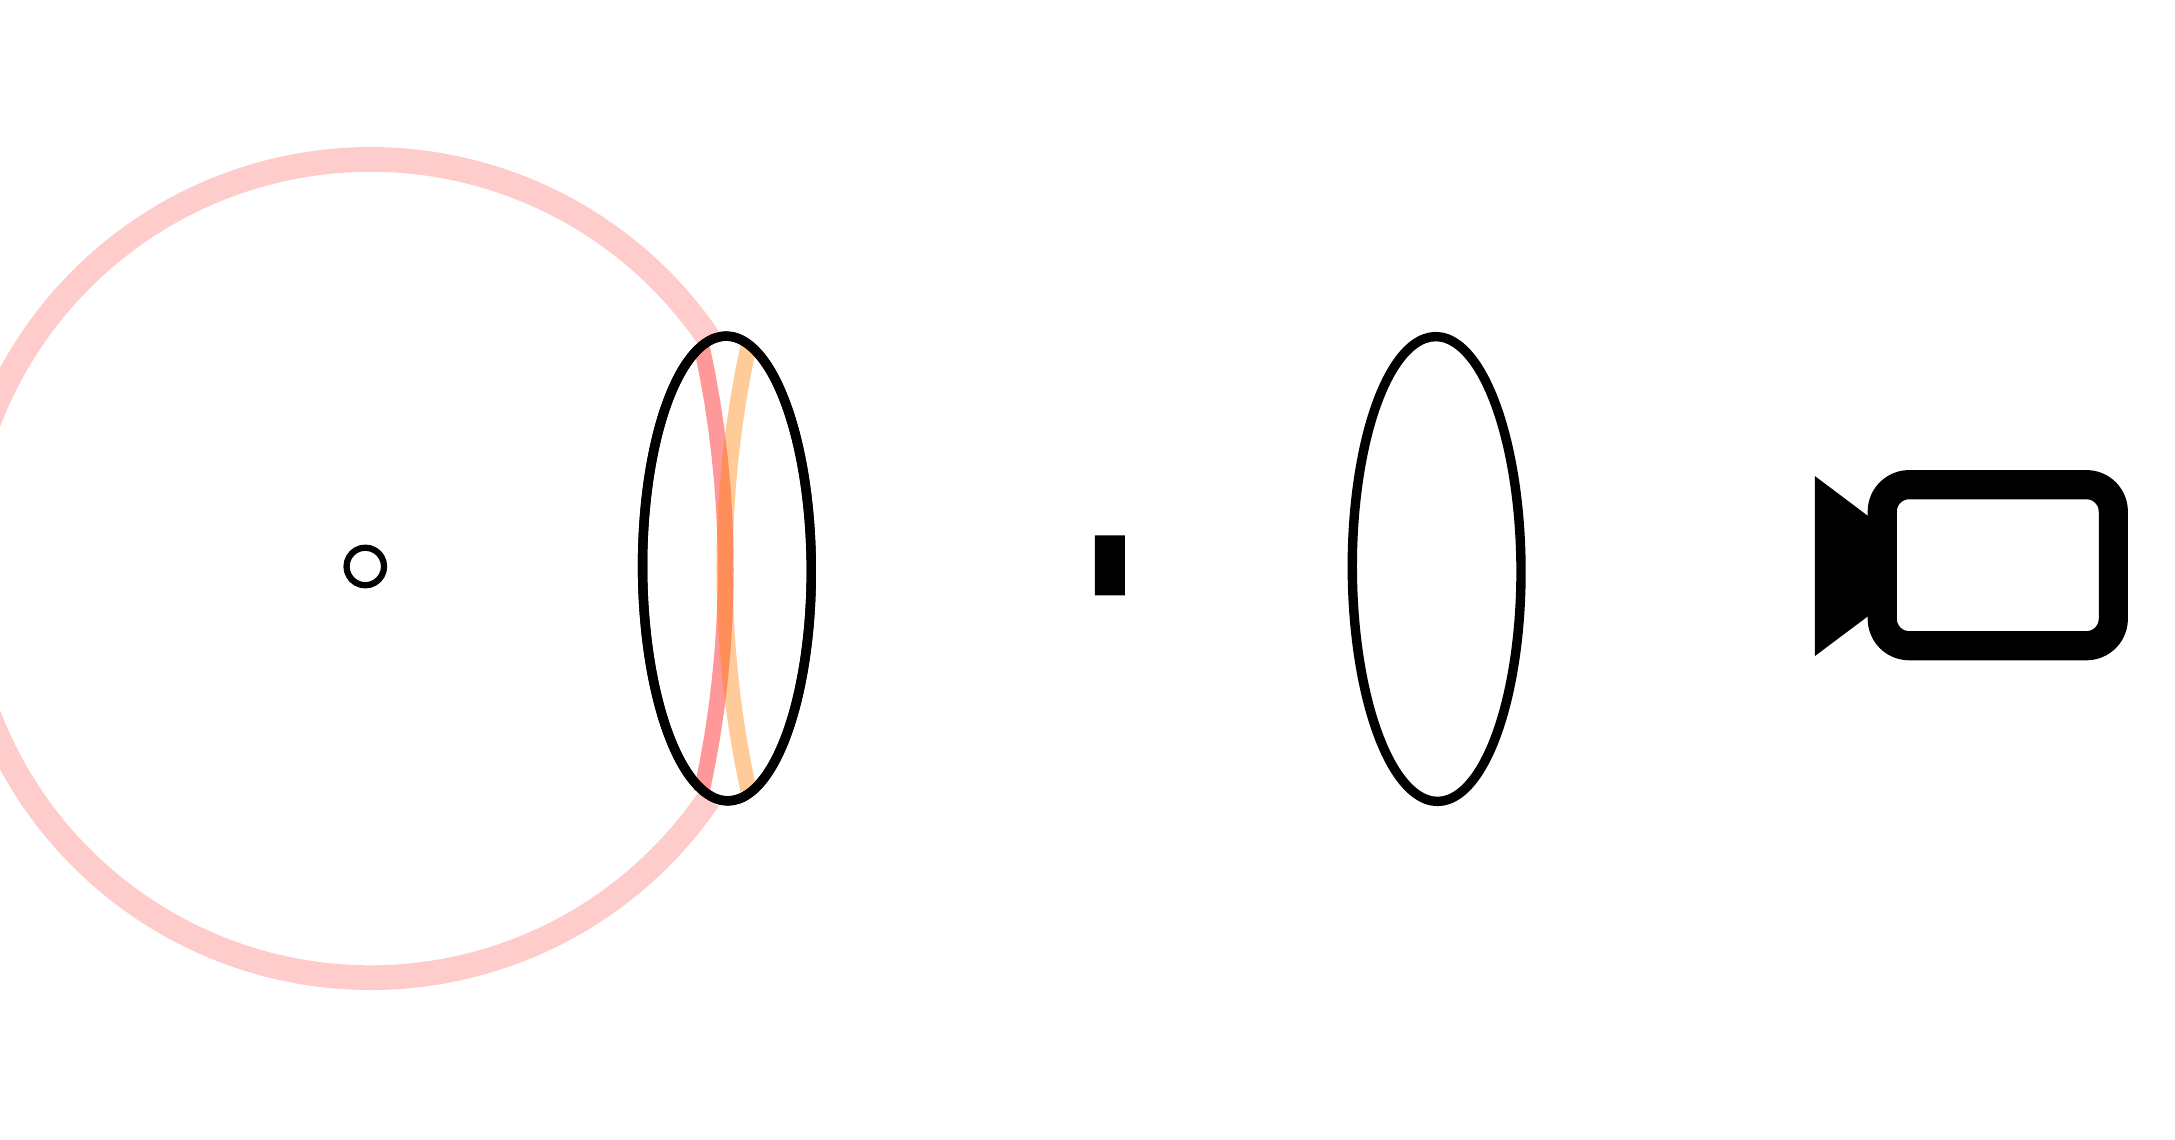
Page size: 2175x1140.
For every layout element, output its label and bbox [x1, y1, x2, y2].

text_box [0, 0, 1747, 1140]
text_box [648, 341, 806, 796]
text_box [1814, 476, 1875, 657]
text_box [1882, 484, 2114, 646]
